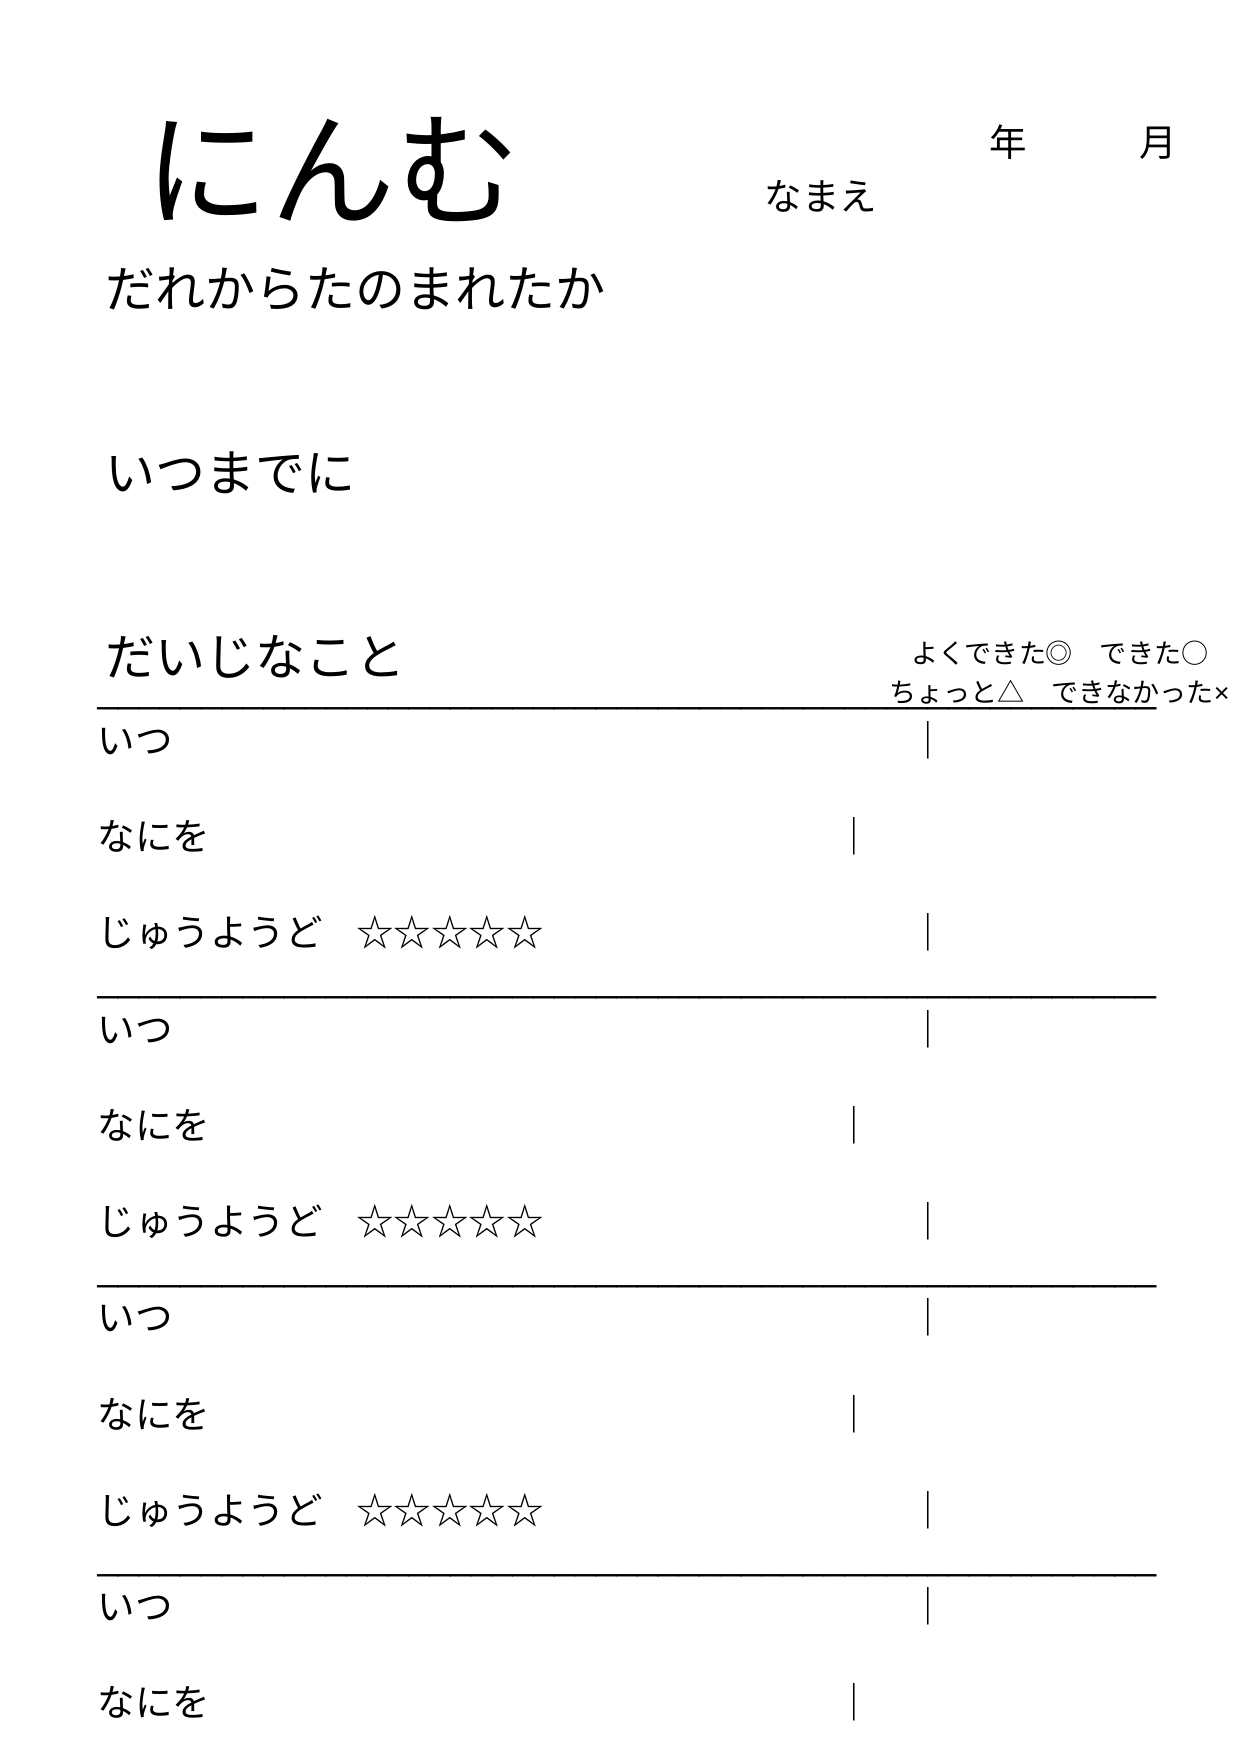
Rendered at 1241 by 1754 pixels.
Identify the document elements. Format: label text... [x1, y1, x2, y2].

text_box よくできた◎ できた○ ちょっと△ できなかった× [848, 624, 1205, 697]
text_box ___________________________________________________ いつ ｜ なにを ｜ じゅうようど ☆☆☆☆☆ ｜ ___________________________________________________ いつ ｜ なにを ｜ じゅうようど ☆☆☆☆☆ ｜ ___________________________________________________ いつ ｜ なにを ｜ じゅうようど ☆☆☆☆☆ ｜ ___________________________________________________ いつ ｜ なにを ｜ じゅうようど ☆☆☆☆☆ ｜ ___________________________________________________ [82, 661, 1171, 1747]
text_box にんむ [130, 63, 521, 213]
text_box だれからたのまれたか いつまでに だいじなこと [90, 242, 593, 661]
text_box 年 月 日 なまえ [750, 105, 1193, 195]
